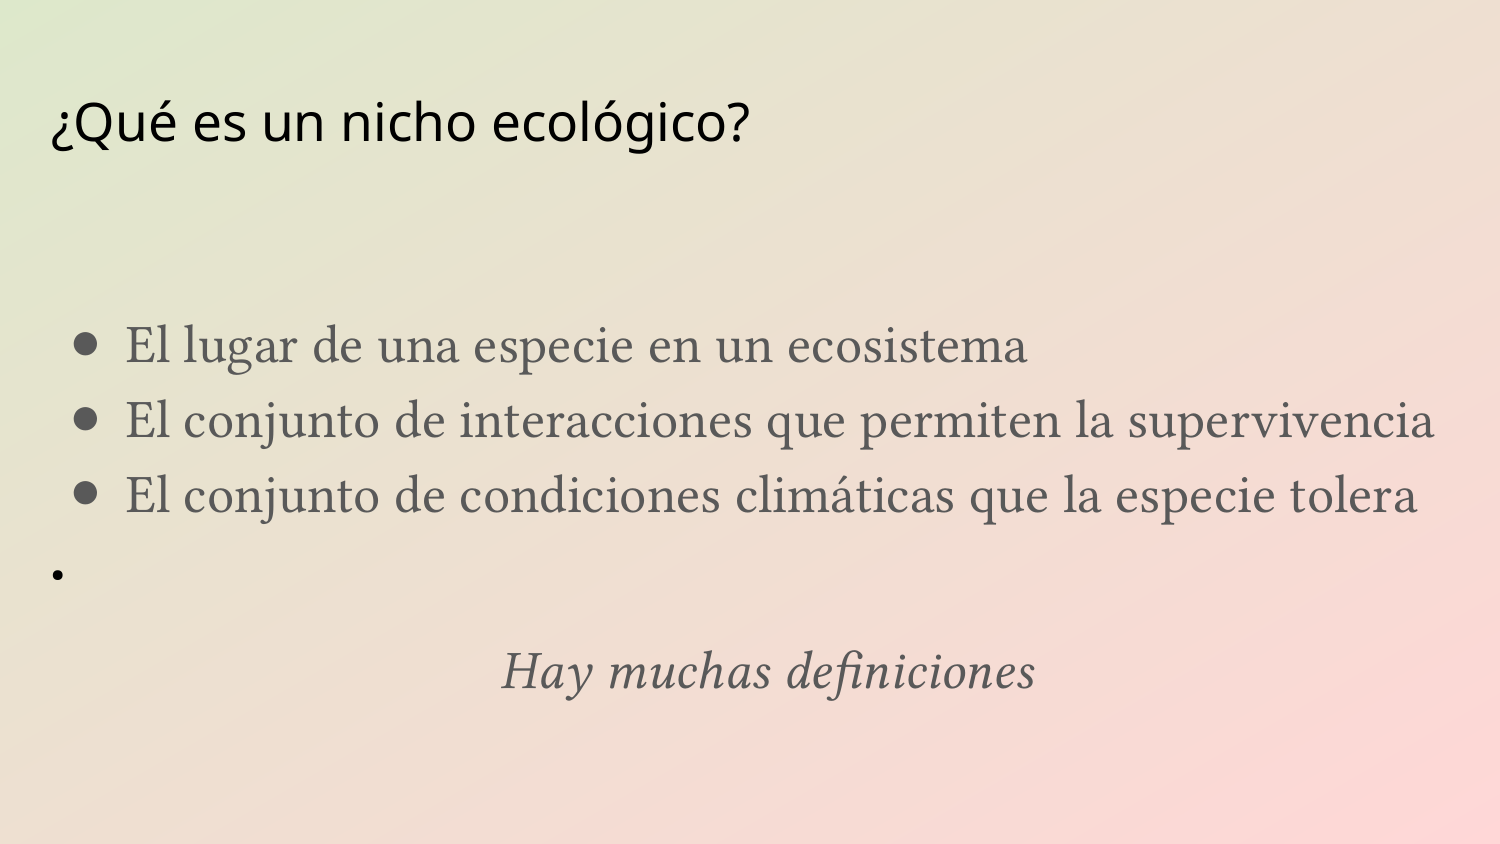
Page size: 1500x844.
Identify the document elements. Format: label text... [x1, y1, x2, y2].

title ¿Qué es un nicho ecológico? [51, 72, 1449, 167]
list El lugar de una especie en un ecosistema El conjunto de interacciones que permiten la supervivencia El conjunto de condiciones climáticas que la especie tolera Hay muchas definiciones [51, 283, 1449, 844]
